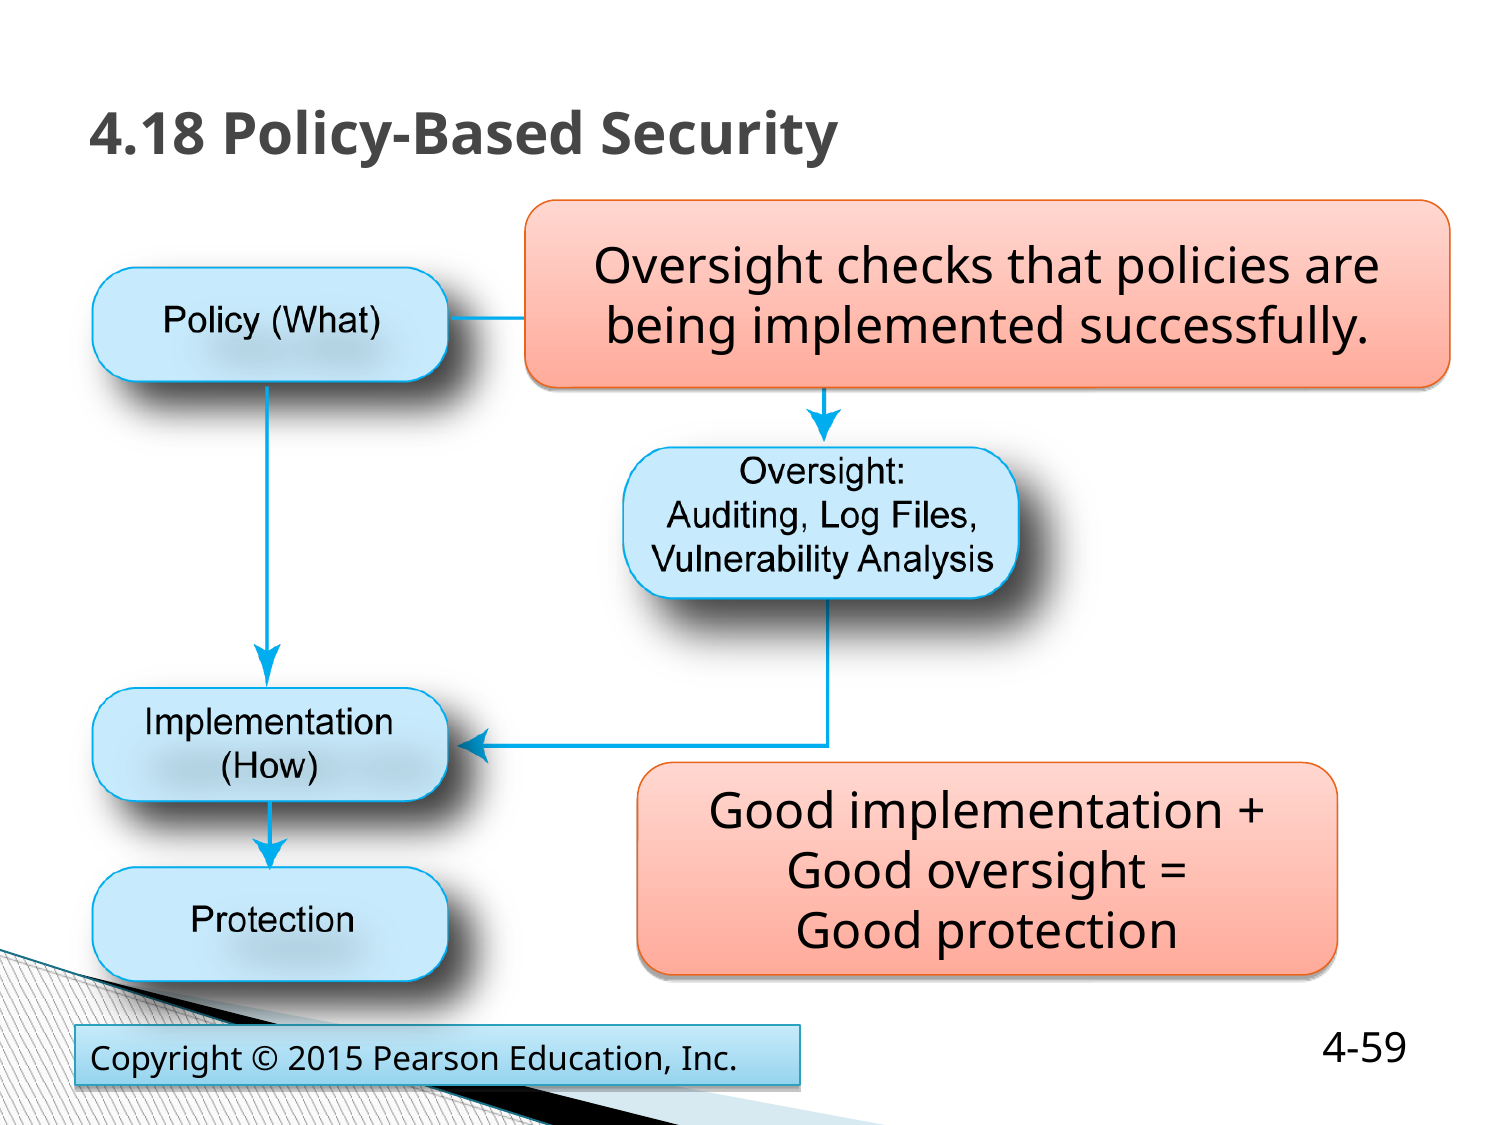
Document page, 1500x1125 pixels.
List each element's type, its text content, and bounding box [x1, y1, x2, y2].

text_box Good implementation + Good oversight = Good protection [637, 762, 1338, 975]
picture [0, 237, 1110, 1125]
footer Copyright © 2015 Pearson Education, Inc. [75, 1063, 800, 1085]
title 4.18 Policy-Based Security [75, 62, 1425, 200]
slide_number 4-<number> [1275, 1025, 1423, 1085]
text_box Oversight checks that policies are being implemented successfully. [525, 200, 1450, 388]
